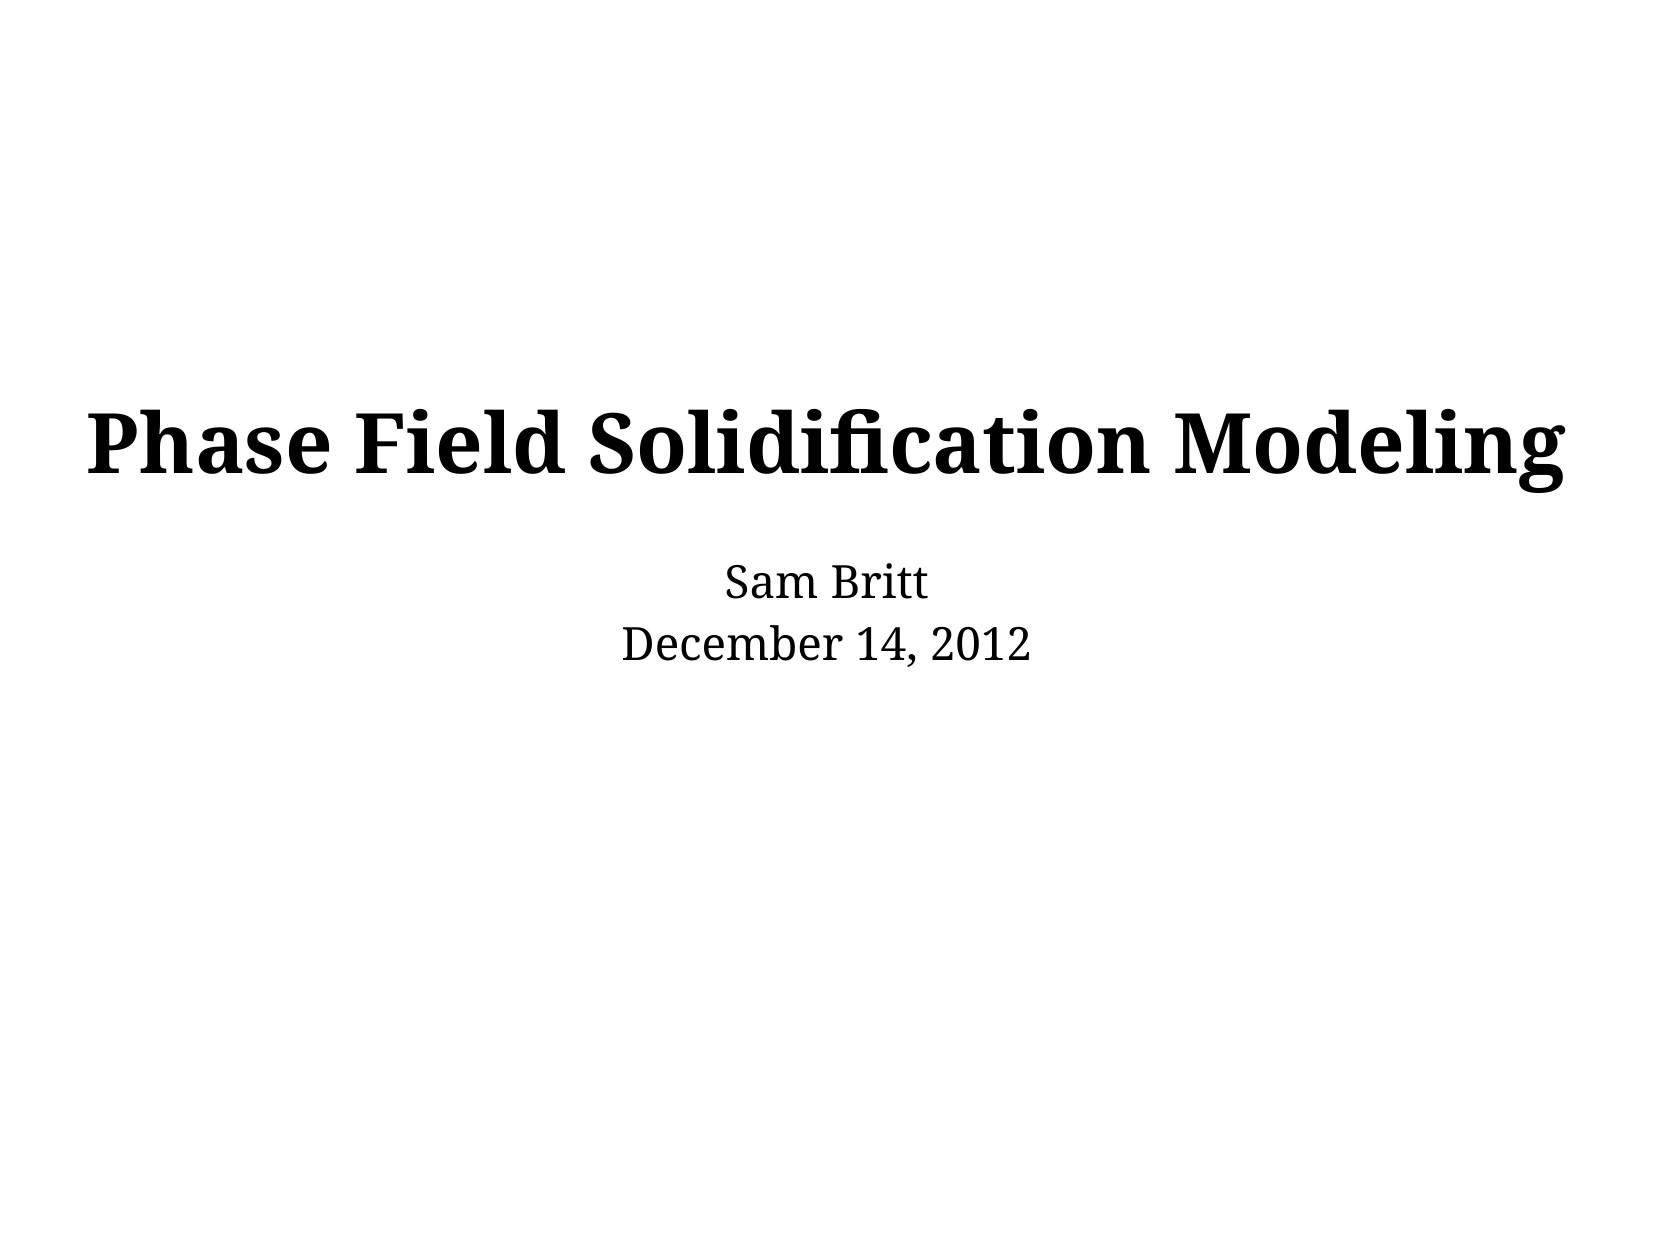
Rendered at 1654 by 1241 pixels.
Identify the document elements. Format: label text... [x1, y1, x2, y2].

subtitle Phase Field Solidification Modeling Sam Britt December 14, 2012 [82, 49, 1571, 1010]
